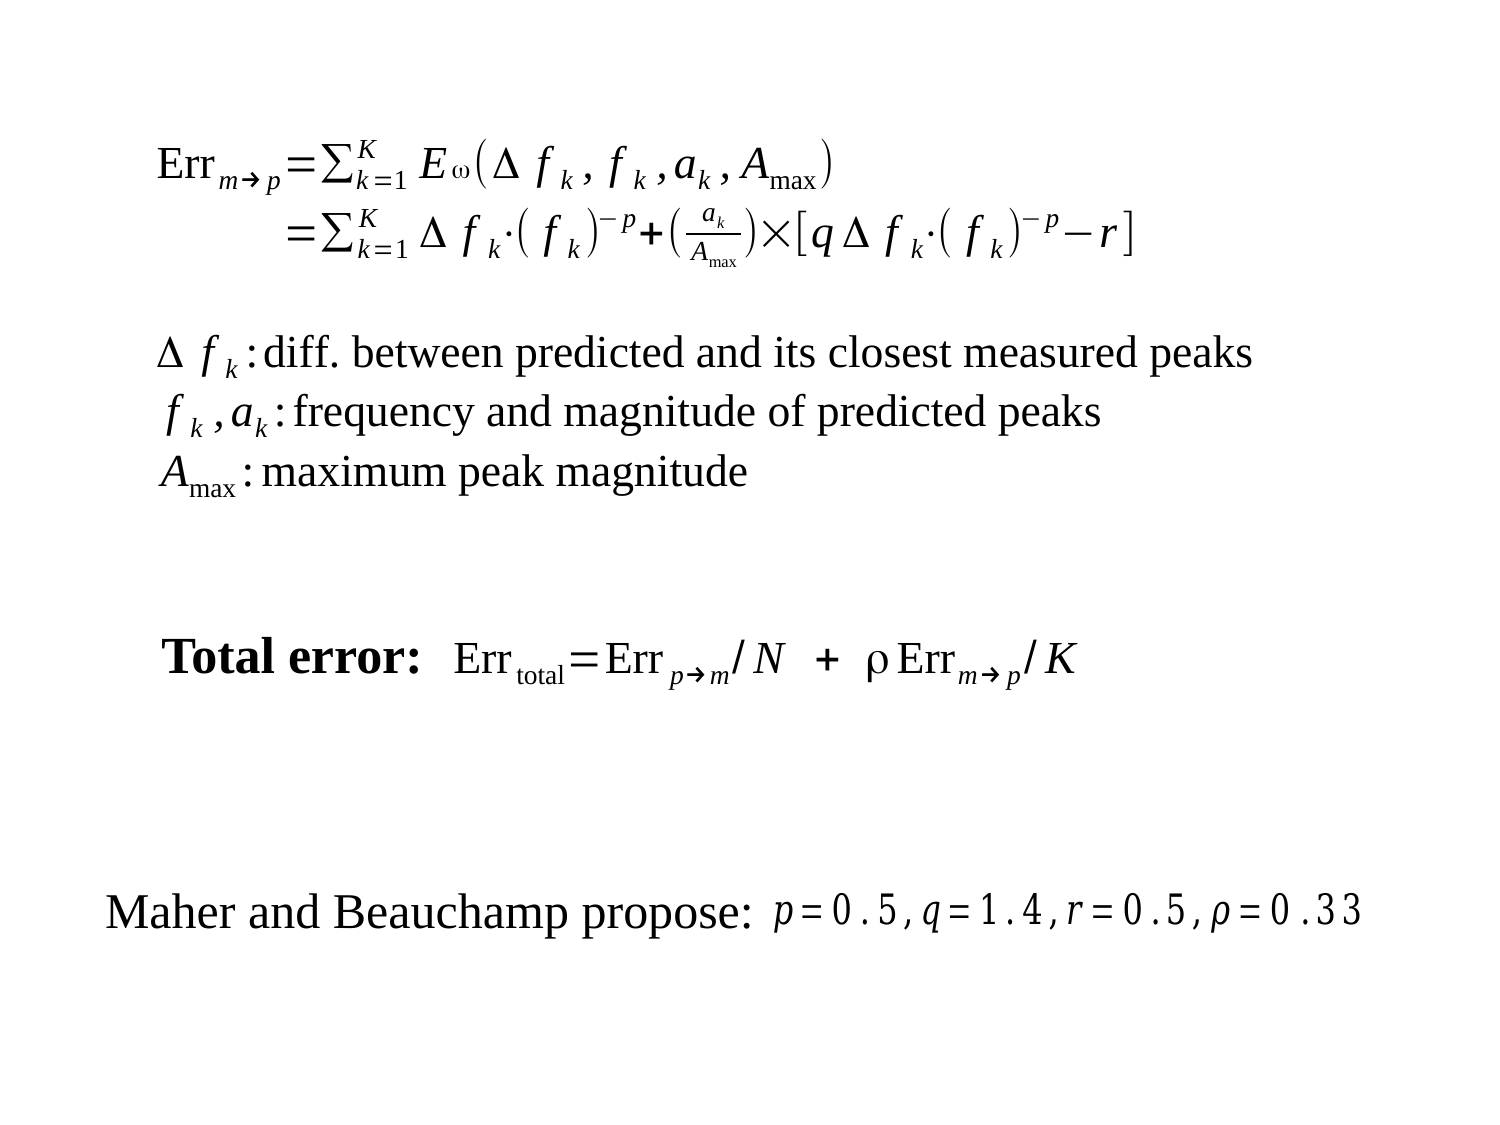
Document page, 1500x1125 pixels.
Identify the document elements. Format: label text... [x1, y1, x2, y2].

picture [762, 885, 1381, 946]
text_box Total error: [146, 610, 438, 692]
text_box Maher and Beauchamp propose: [90, 867, 769, 947]
chart [446, 632, 1087, 744]
chart [150, 134, 1261, 557]
